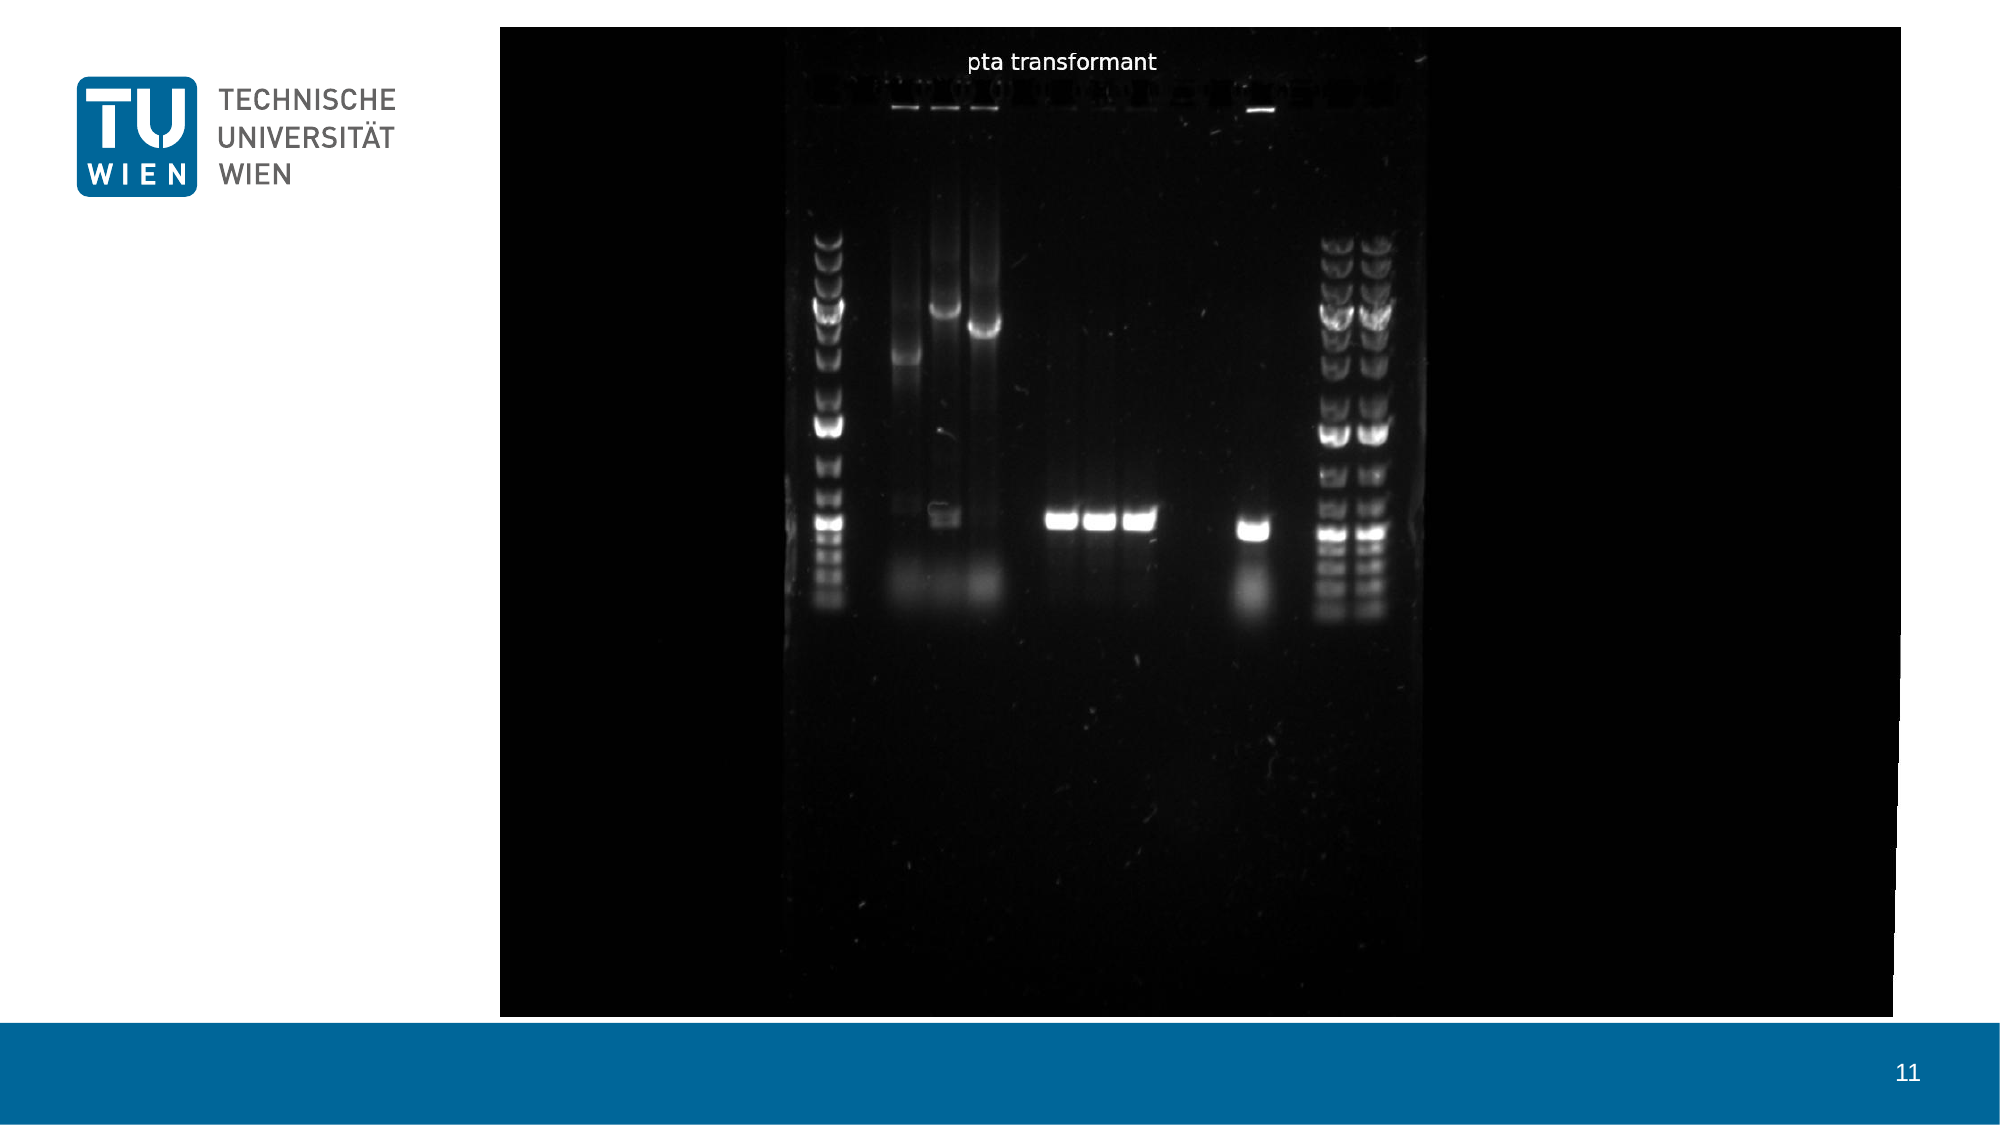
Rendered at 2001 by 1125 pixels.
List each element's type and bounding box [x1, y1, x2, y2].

picture [500, 27, 1901, 1017]
